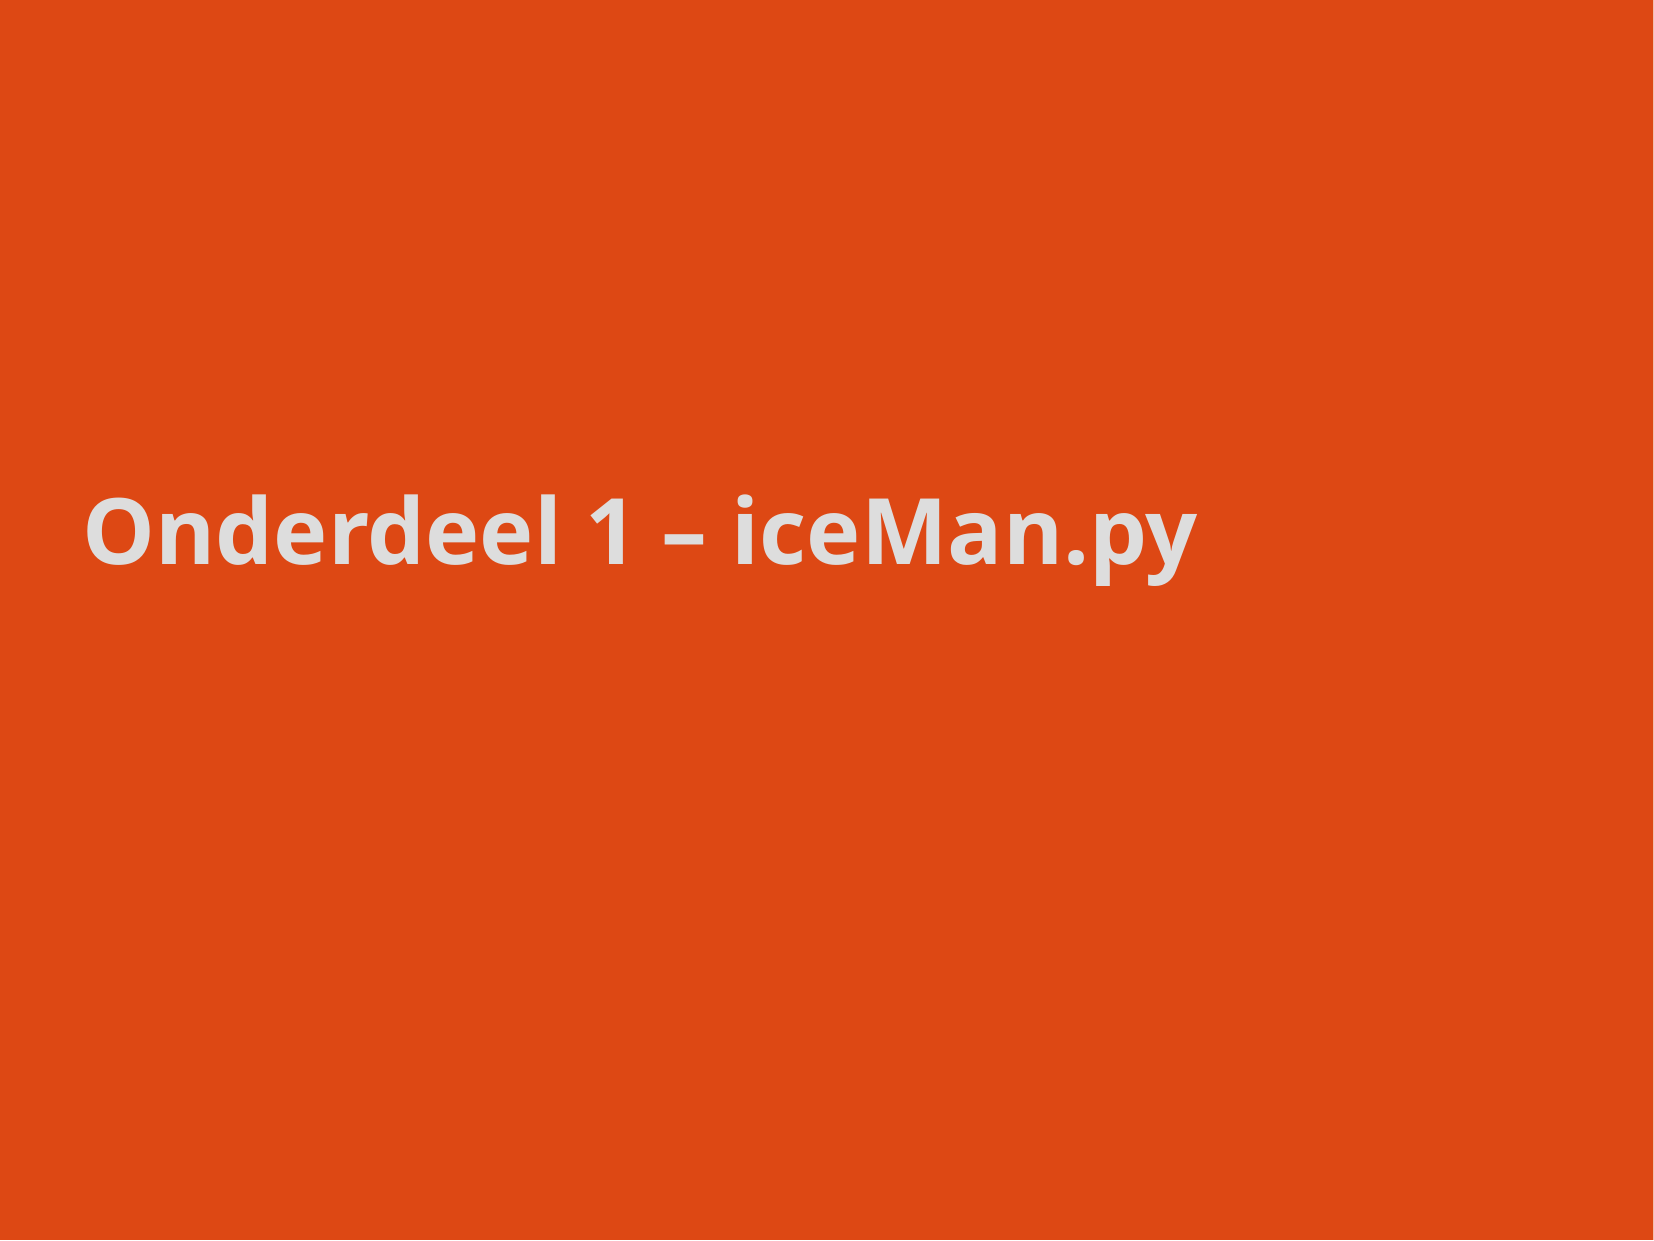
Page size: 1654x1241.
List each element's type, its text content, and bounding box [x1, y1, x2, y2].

subtitle Onderdeel 1 – iceMan.py [82, 49, 1571, 1010]
